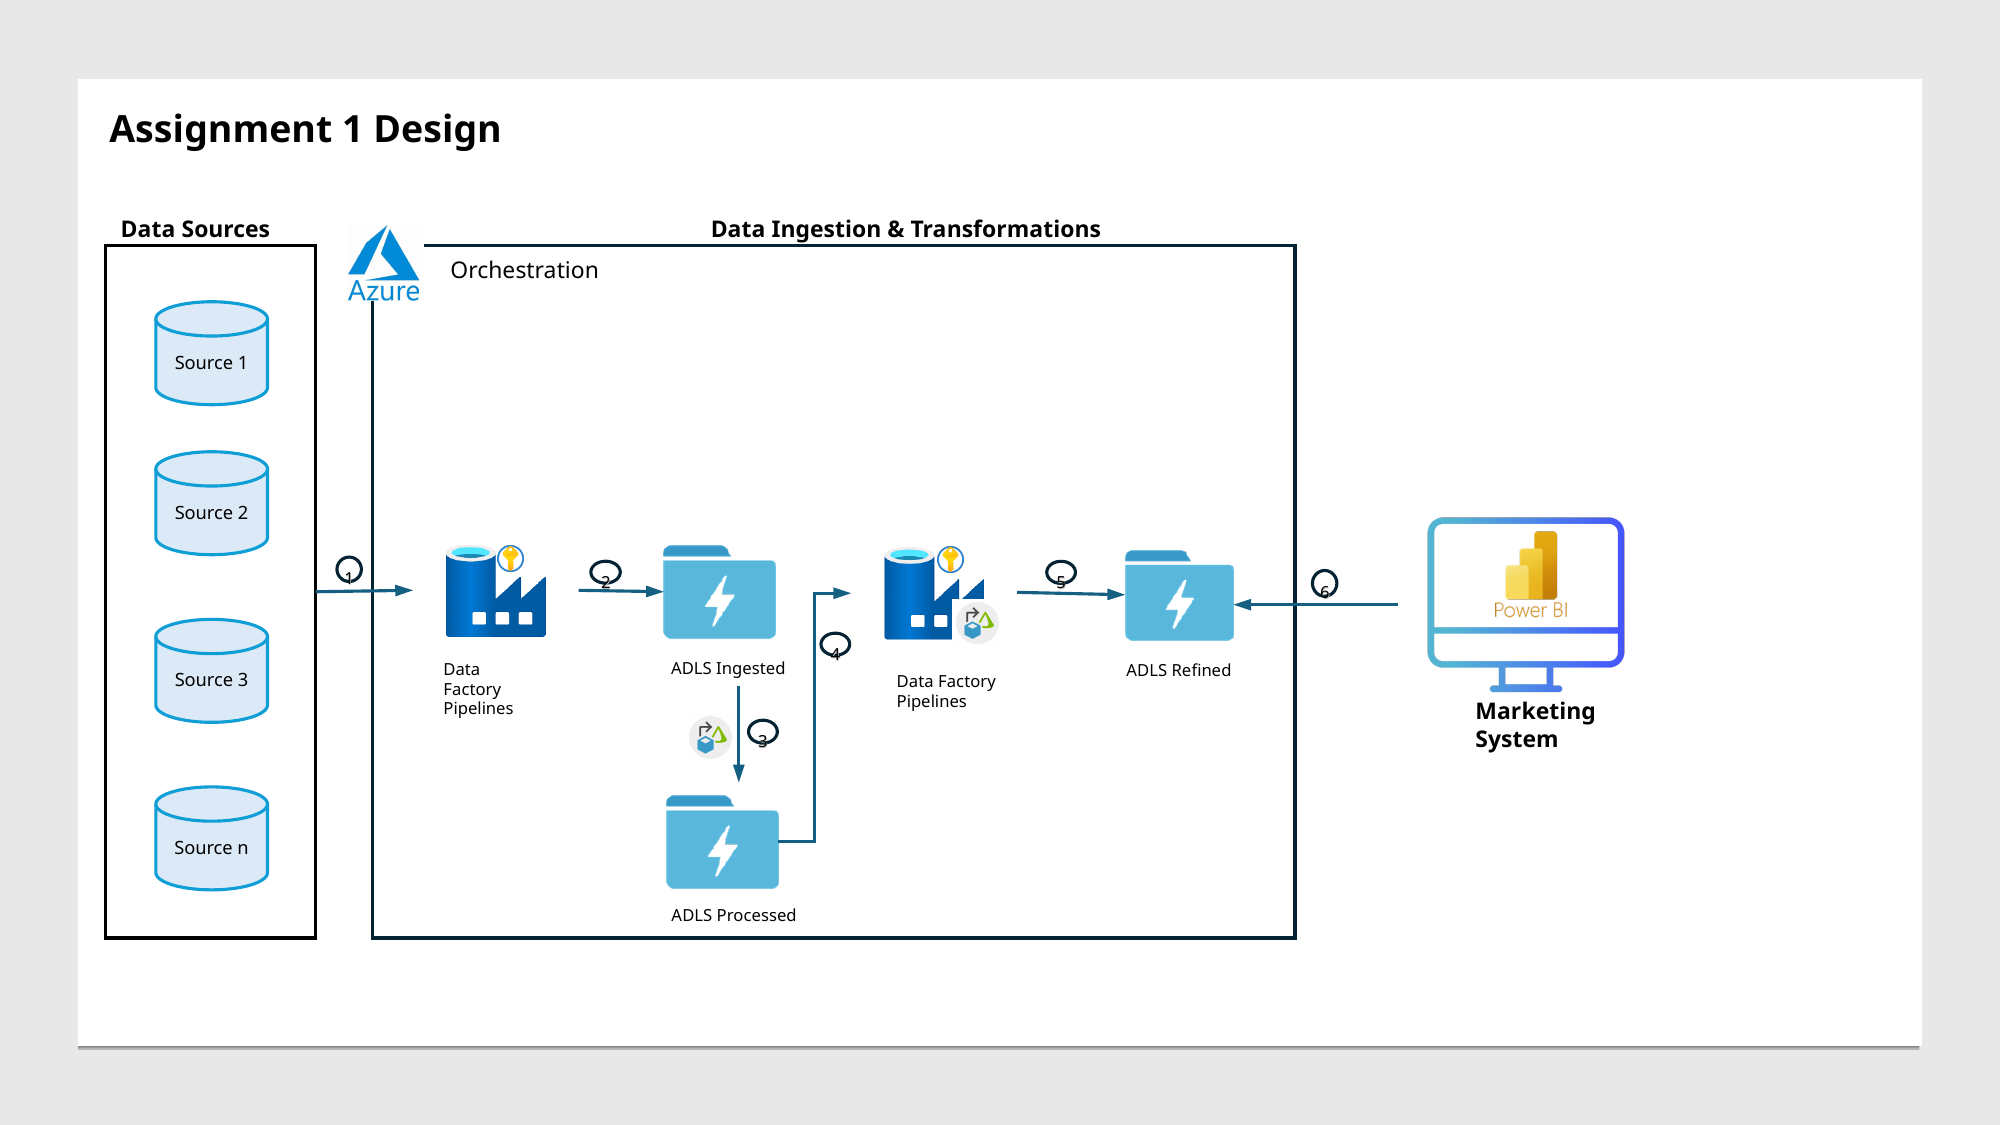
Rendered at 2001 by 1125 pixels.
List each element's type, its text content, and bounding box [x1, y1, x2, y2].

picture [666, 782, 779, 897]
text_box ADLS Processed [656, 897, 823, 933]
text_box ADLS Ingested [655, 650, 813, 686]
text_box [0, 0, 2000, 1125]
picture [685, 713, 735, 762]
text_box 3 [748, 720, 778, 744]
text_box 5 [1046, 561, 1076, 584]
text_box 1 [337, 557, 362, 582]
text_box Data Factory Pipelines [428, 650, 555, 707]
text_box Data Factory Pipelines [881, 662, 1048, 719]
text_box Assignment 1 Design [94, 97, 1116, 158]
text_box 2 [590, 561, 621, 584]
text_box Data Sources [105, 207, 346, 252]
text_box 4 [821, 633, 850, 656]
text_box Source 1 [155, 301, 268, 405]
text_box Marketing System [1460, 733, 1627, 760]
text_box Source 3 [155, 619, 268, 723]
picture [663, 532, 776, 650]
picture [348, 225, 424, 301]
picture [851, 517, 1017, 670]
picture [1398, 476, 1654, 733]
picture [1125, 537, 1234, 652]
text_box Orchestration [435, 248, 624, 292]
text_box Data Ingestion & Transformations [695, 207, 1135, 251]
text_box Source 2 [155, 451, 268, 555]
text_box ADLS Refined [1111, 652, 1278, 688]
text_box 6 [1312, 570, 1337, 596]
text_box Source n [155, 786, 268, 890]
picture [412, 514, 579, 667]
